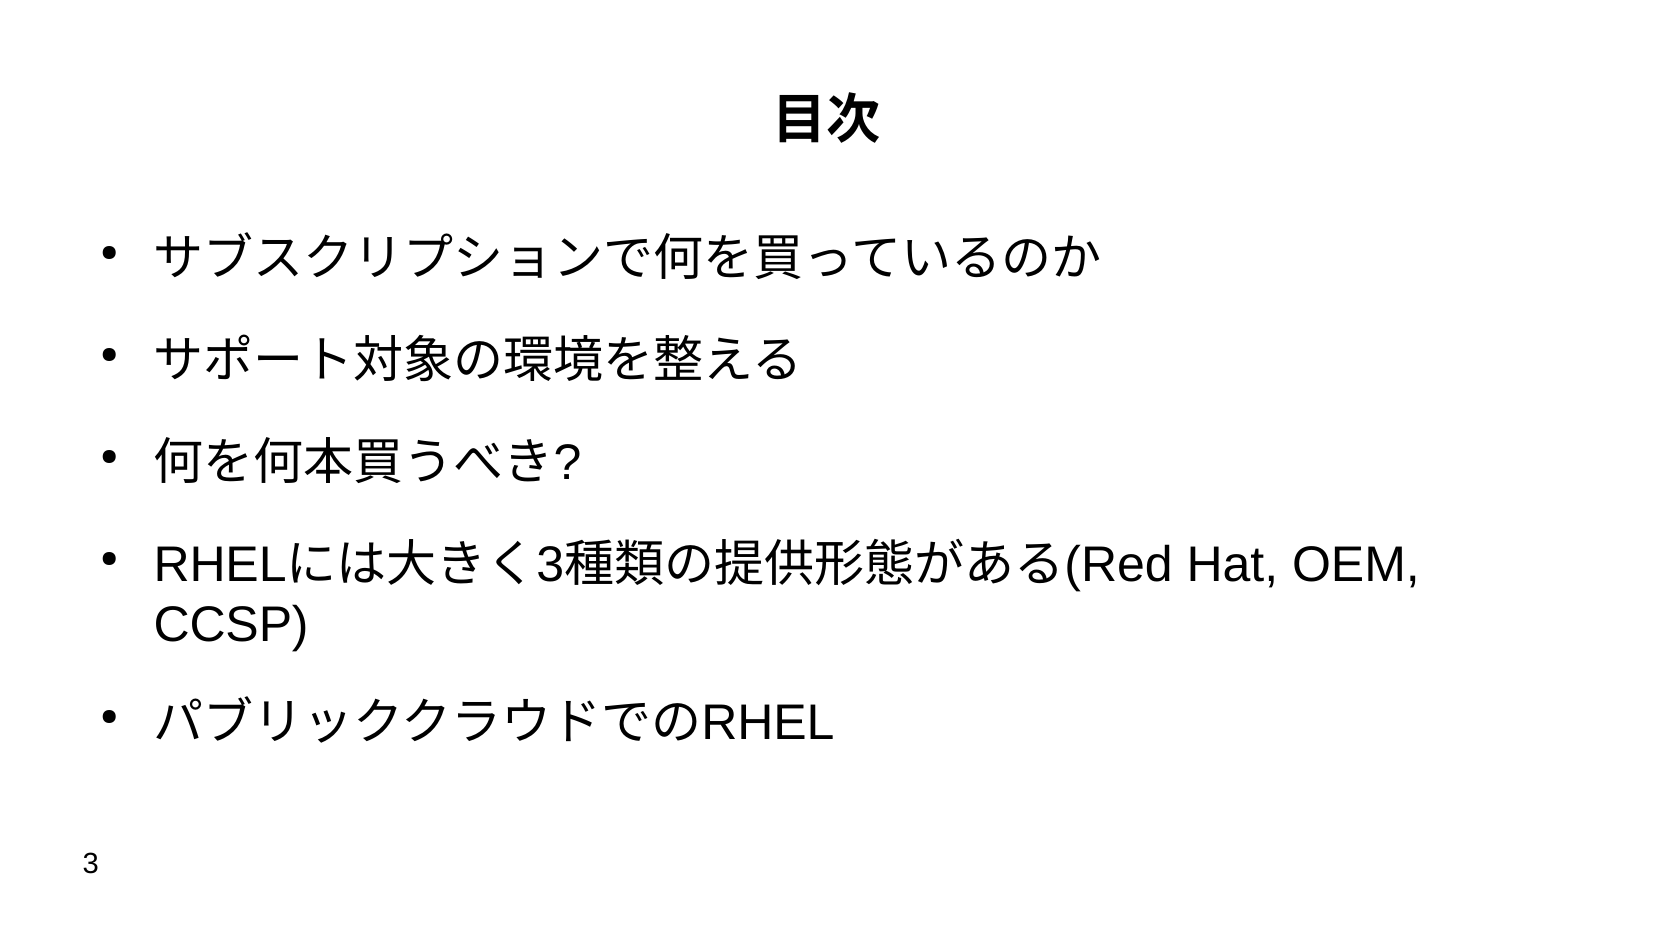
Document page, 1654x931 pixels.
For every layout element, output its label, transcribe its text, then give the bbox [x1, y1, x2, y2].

list サブスクリプションで何を買っているのか サポート対象の環境を整える 何を何本買うべき? RHELには大きく3種類の提供形態がある(Red Hat, OEM, CCSP) パブリッククラウドでのRHEL [82, 217, 1580, 827]
title 目次 [82, 37, 1571, 193]
